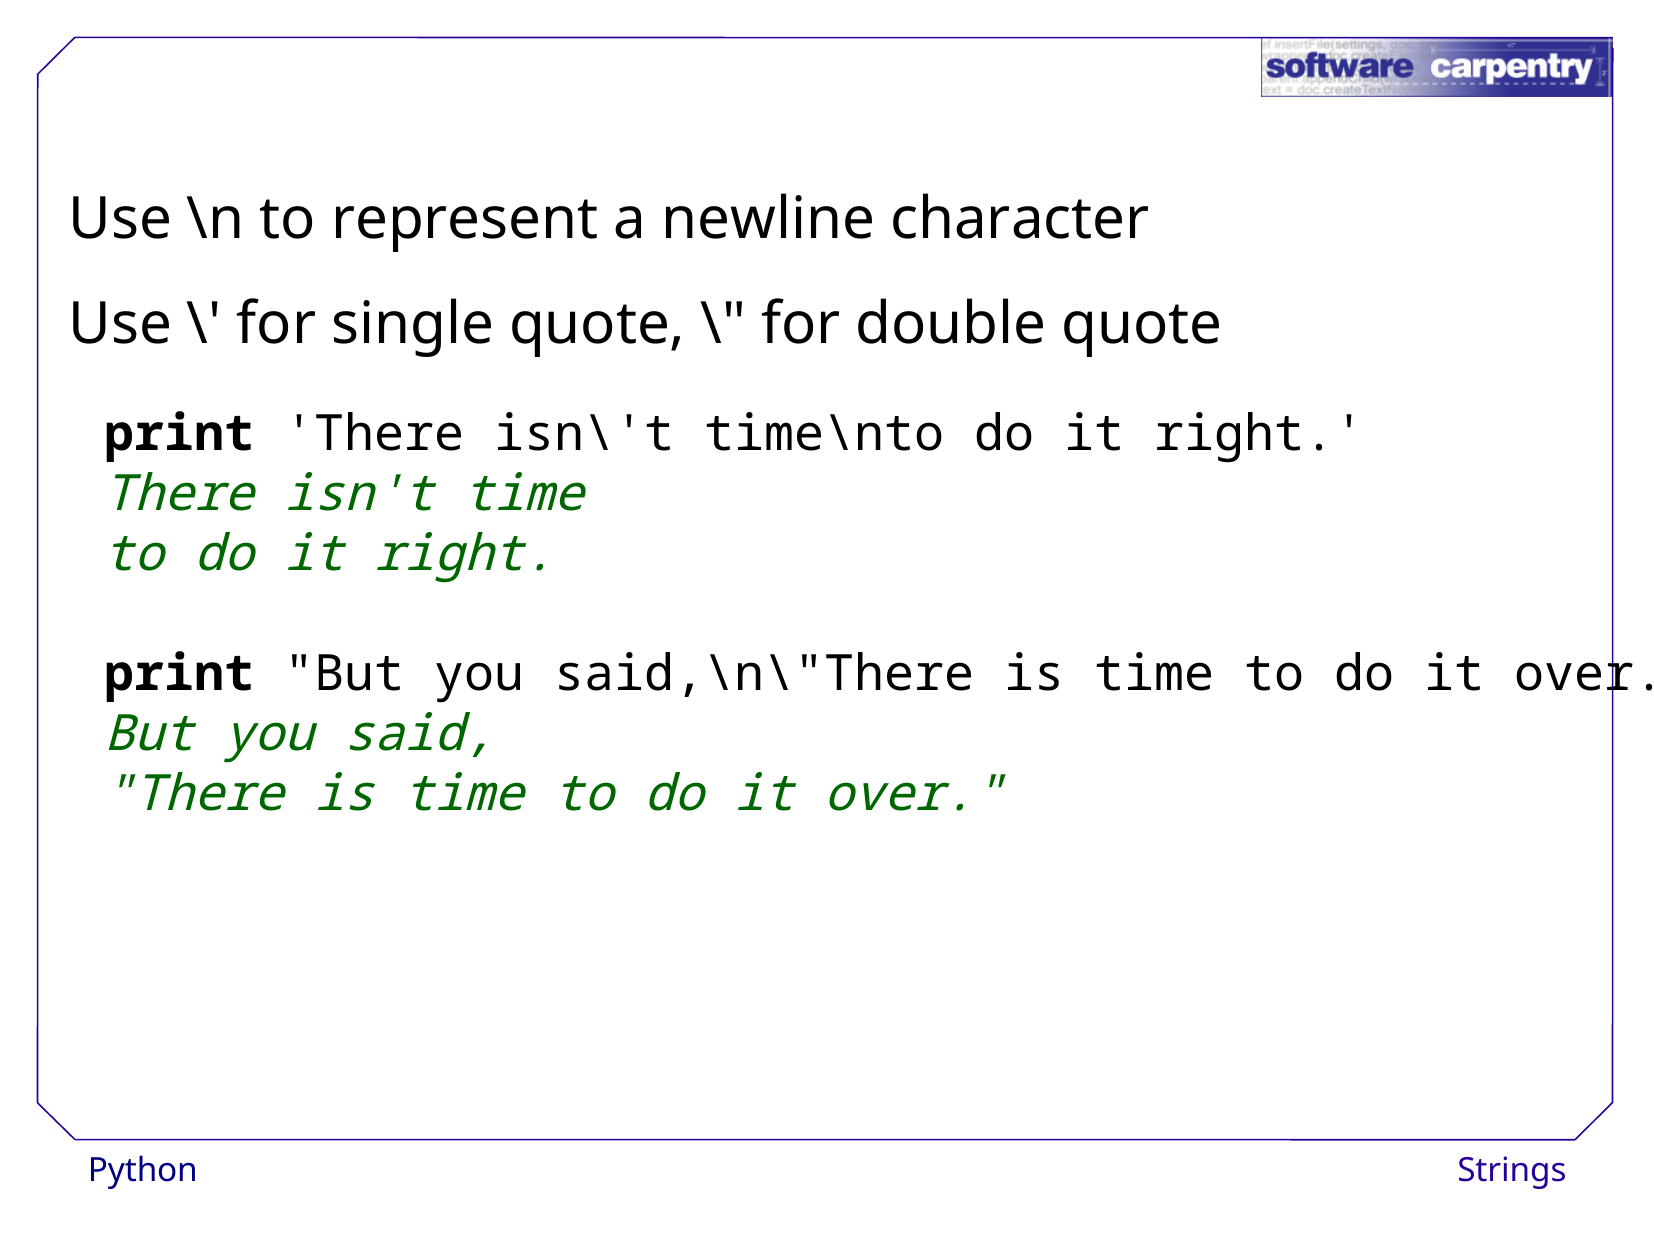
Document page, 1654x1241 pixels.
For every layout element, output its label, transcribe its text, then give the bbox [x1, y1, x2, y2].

text_box print 'There isn\'t time\nto do it right.' There isn't time to do it right. print "But you said,\n\"There is time to do it over.\"" But you said, "There is time to do it over." [89, 393, 1555, 871]
text_box Use \n to represent a newline character Use \' for single quote, \" for double quote [53, 137, 1388, 364]
picture [1261, 39, 1613, 97]
